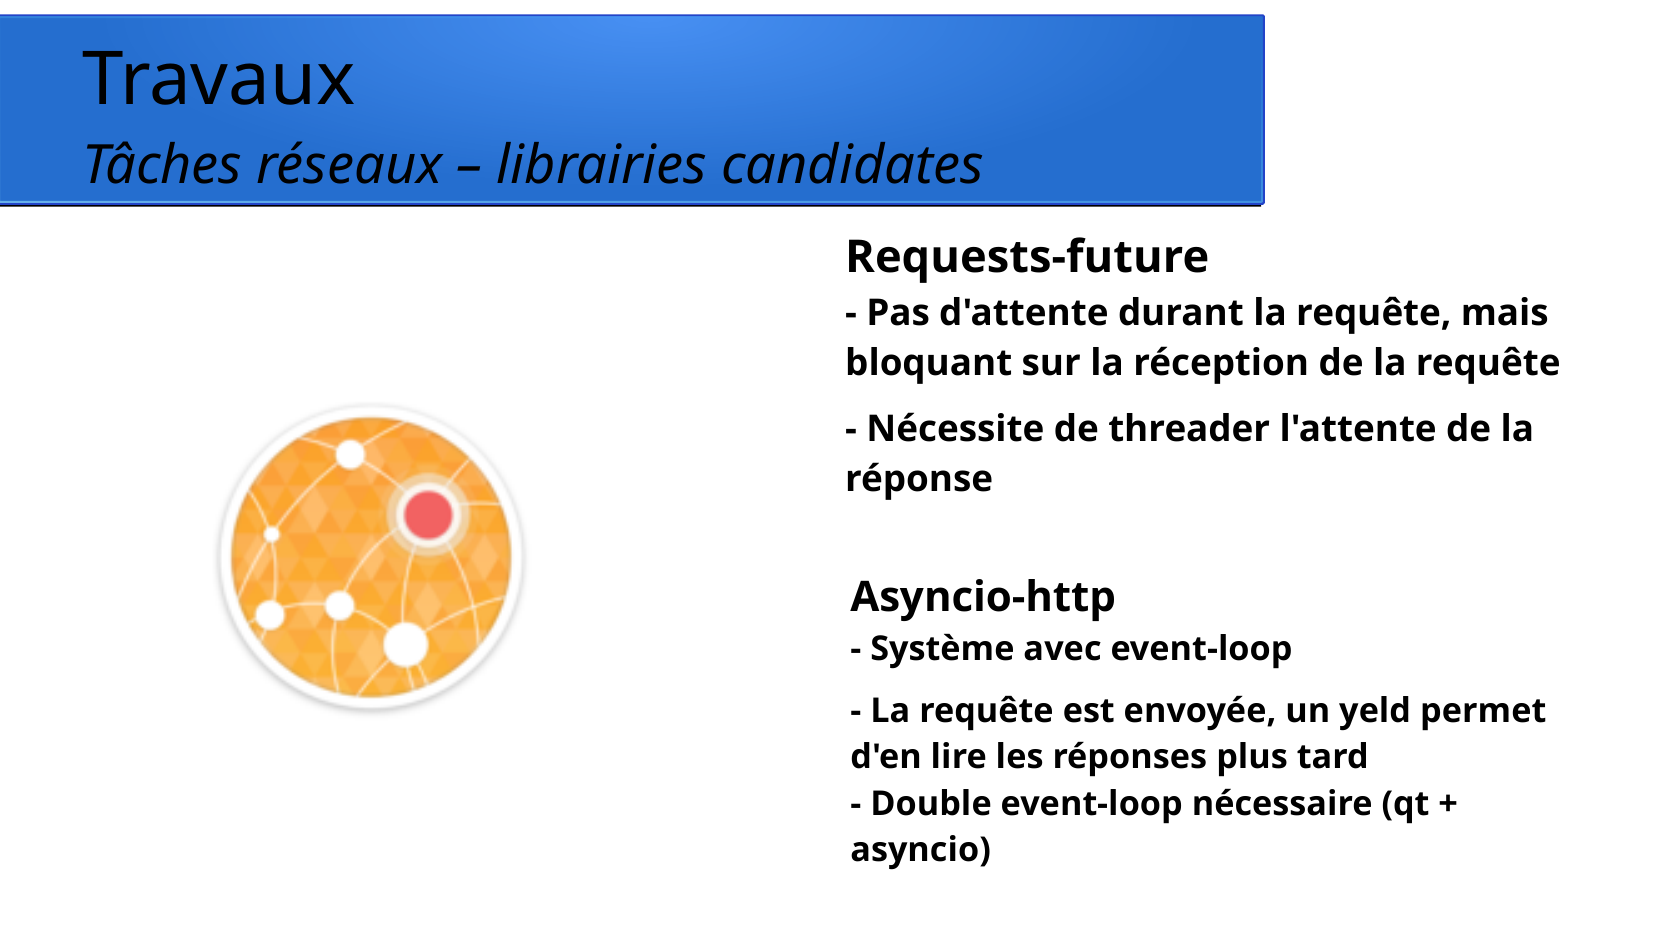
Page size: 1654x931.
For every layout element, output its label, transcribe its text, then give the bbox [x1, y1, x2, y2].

title Travaux Tâches réseaux – librairies candidates [82, 28, 1235, 196]
list Requests-future - Pas d'attente durant la requête, mais bloquant sur la réception de la requête - Nécessite de threader l'attente de la réponse [845, 224, 1572, 532]
list Asyncio-http - Système avec event-loop - La requête est envoyée, un yeld permet d'en lire les réponses plus tard - Double event-loop nécessaire (qt + asyncio) [850, 566, 1577, 875]
picture [212, 401, 532, 721]
